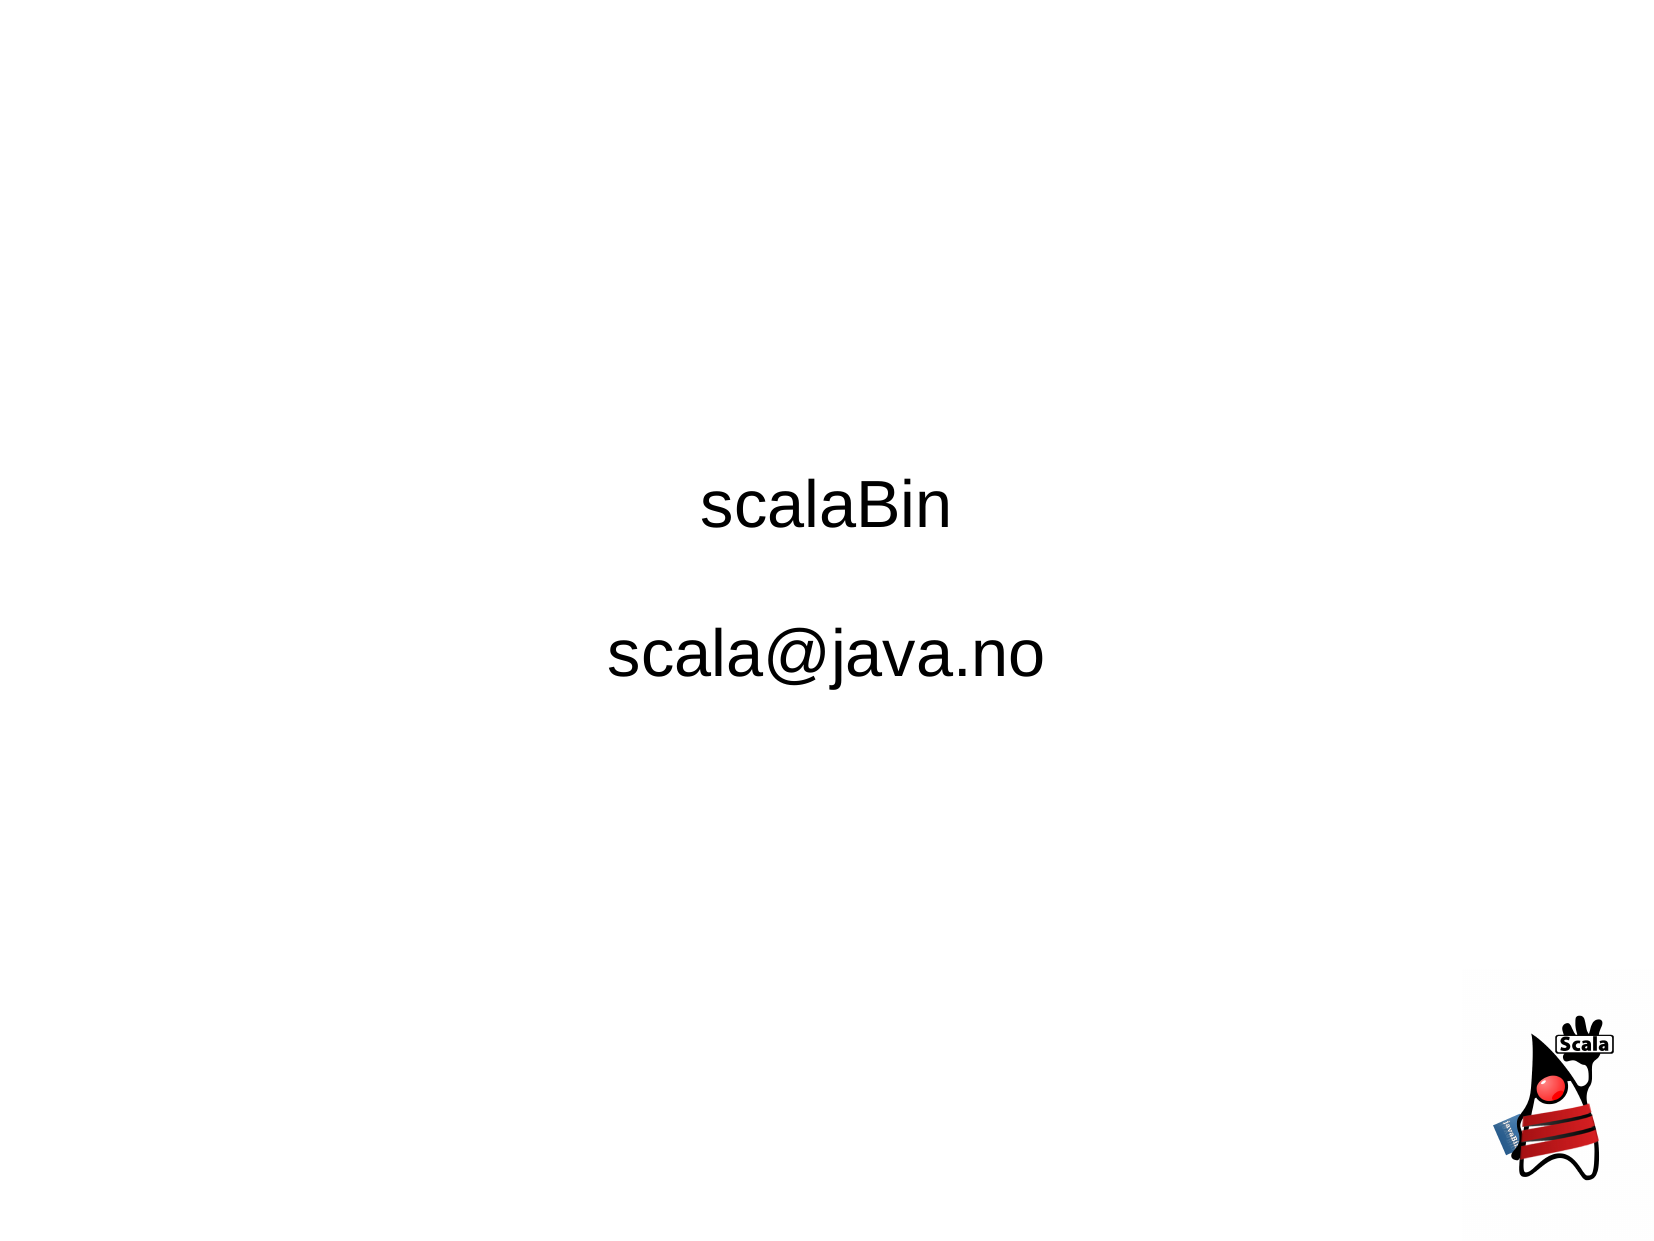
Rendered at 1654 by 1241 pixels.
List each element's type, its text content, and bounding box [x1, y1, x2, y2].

subtitle scalaBin scala@java.no [82, 49, 1571, 1109]
picture [1462, 969, 1654, 1241]
